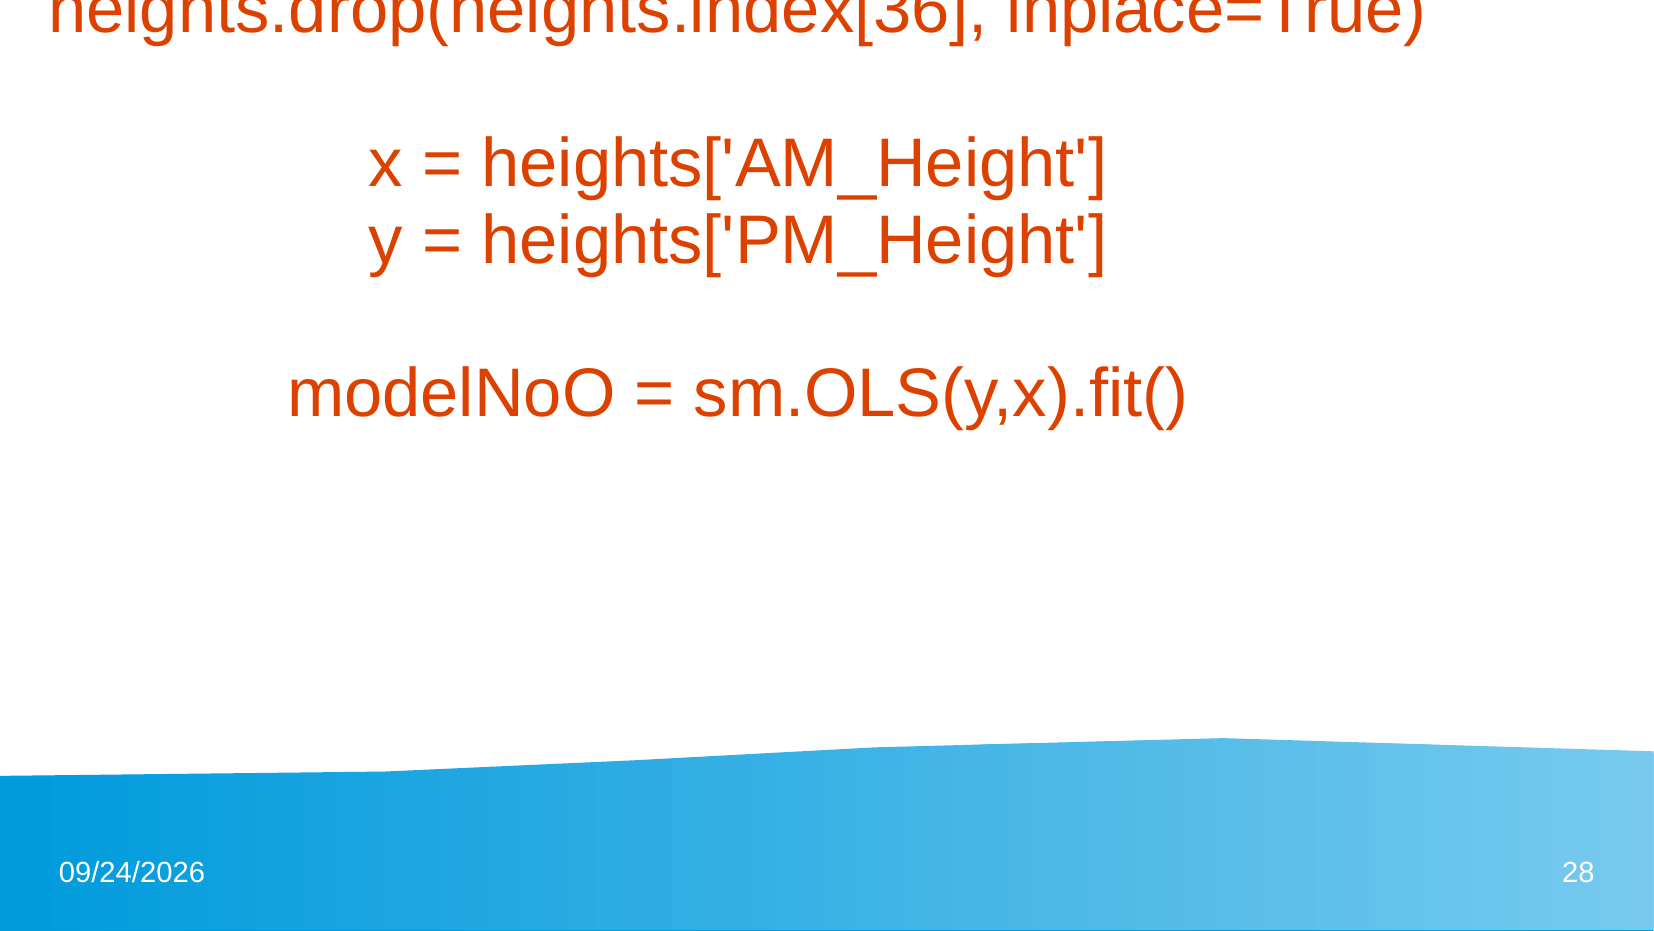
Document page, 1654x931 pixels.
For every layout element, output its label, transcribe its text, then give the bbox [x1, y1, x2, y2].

title heights.drop(heights.index[36], inplace=True) x = heights['AM_Height'] y = heights['PM_Height'] modelNoO = sm.OLS(y,x).fit() [0, 0, 1477, 739]
